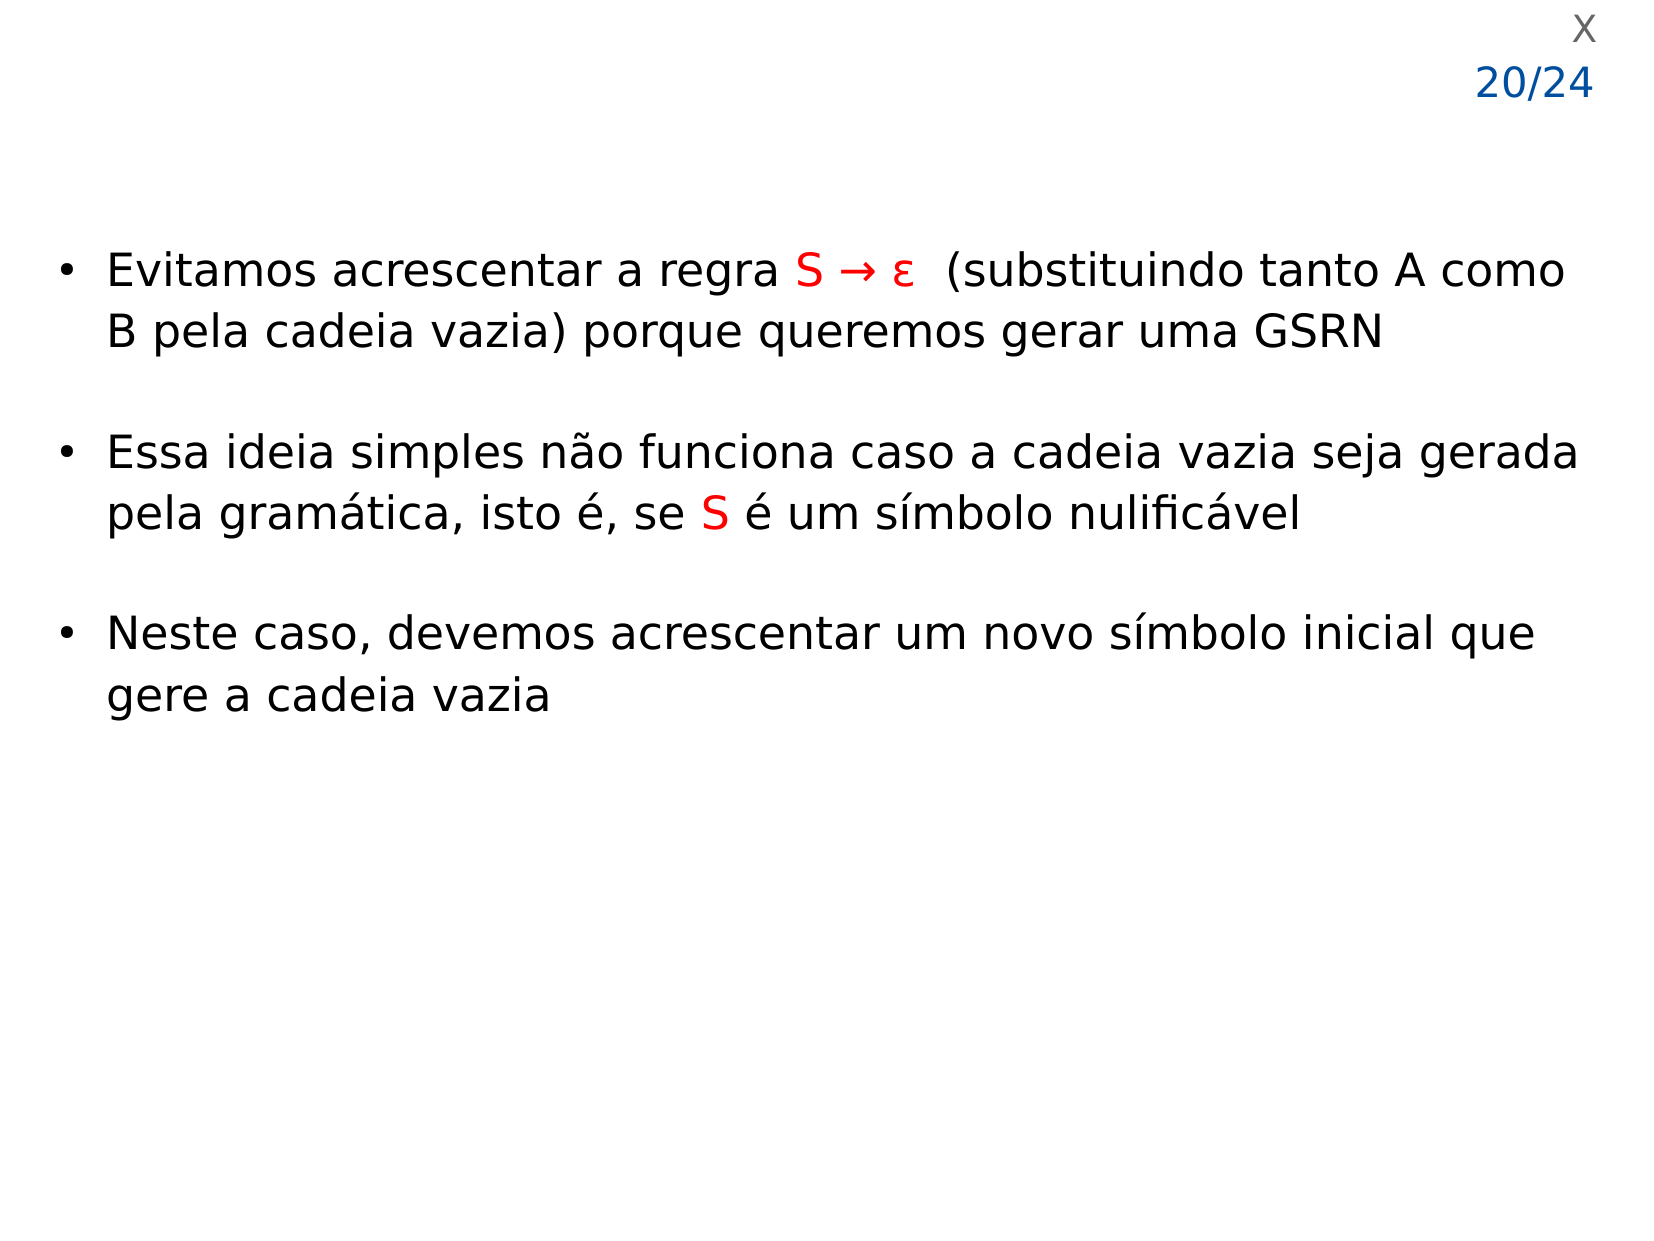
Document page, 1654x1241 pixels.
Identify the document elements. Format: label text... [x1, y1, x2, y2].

list Evitamos acrescentar a regra S → ε (substituindo tanto A como B pela cadeia vazia) porque queremos gerar uma GSRN Essa ideia simples não funciona caso a cadeia vazia seja gerada pela gramática, isto é, se S é um símbolo nulificável Neste caso, devemos acrescentar um novo símbolo inicial que gere a cadeia vazia [59, 236, 1595, 1211]
text_box X [1375, 0, 1613, 64]
